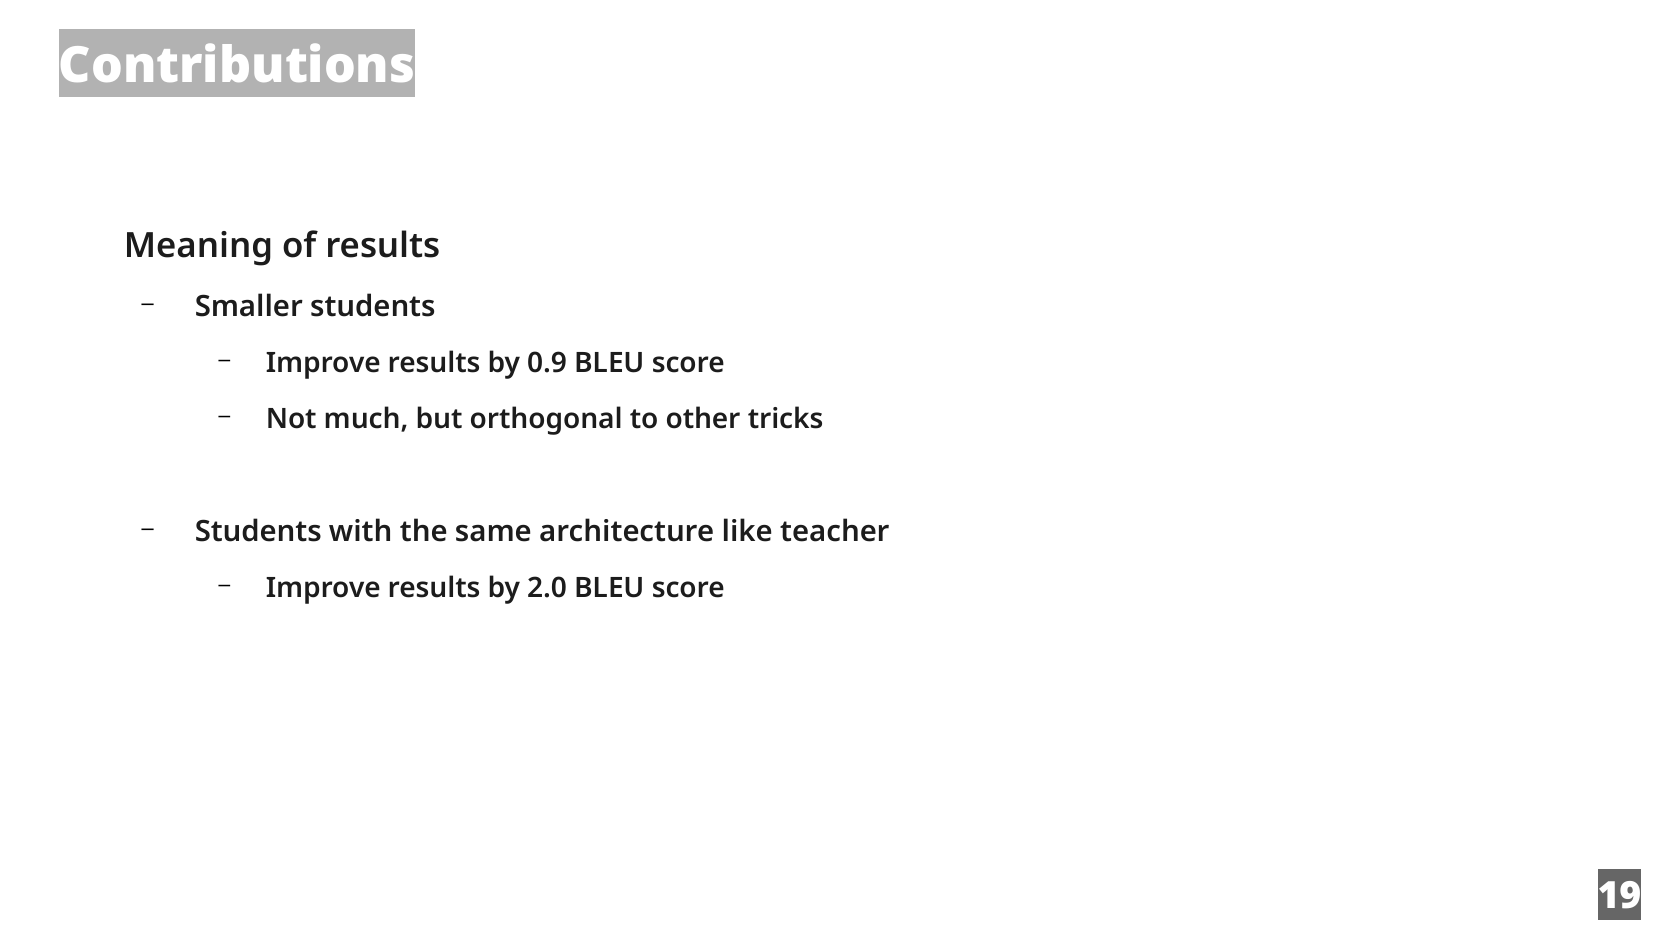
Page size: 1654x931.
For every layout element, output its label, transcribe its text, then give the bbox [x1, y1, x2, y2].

list Meaning of results Smaller students Improve results by 0.9 BLEU score Not much, but orthogonal to other tricks Students with the same architecture like teacher Improve results by 2.0 BLEU score [53, 219, 1560, 796]
title Contributions [59, 0, 1595, 98]
